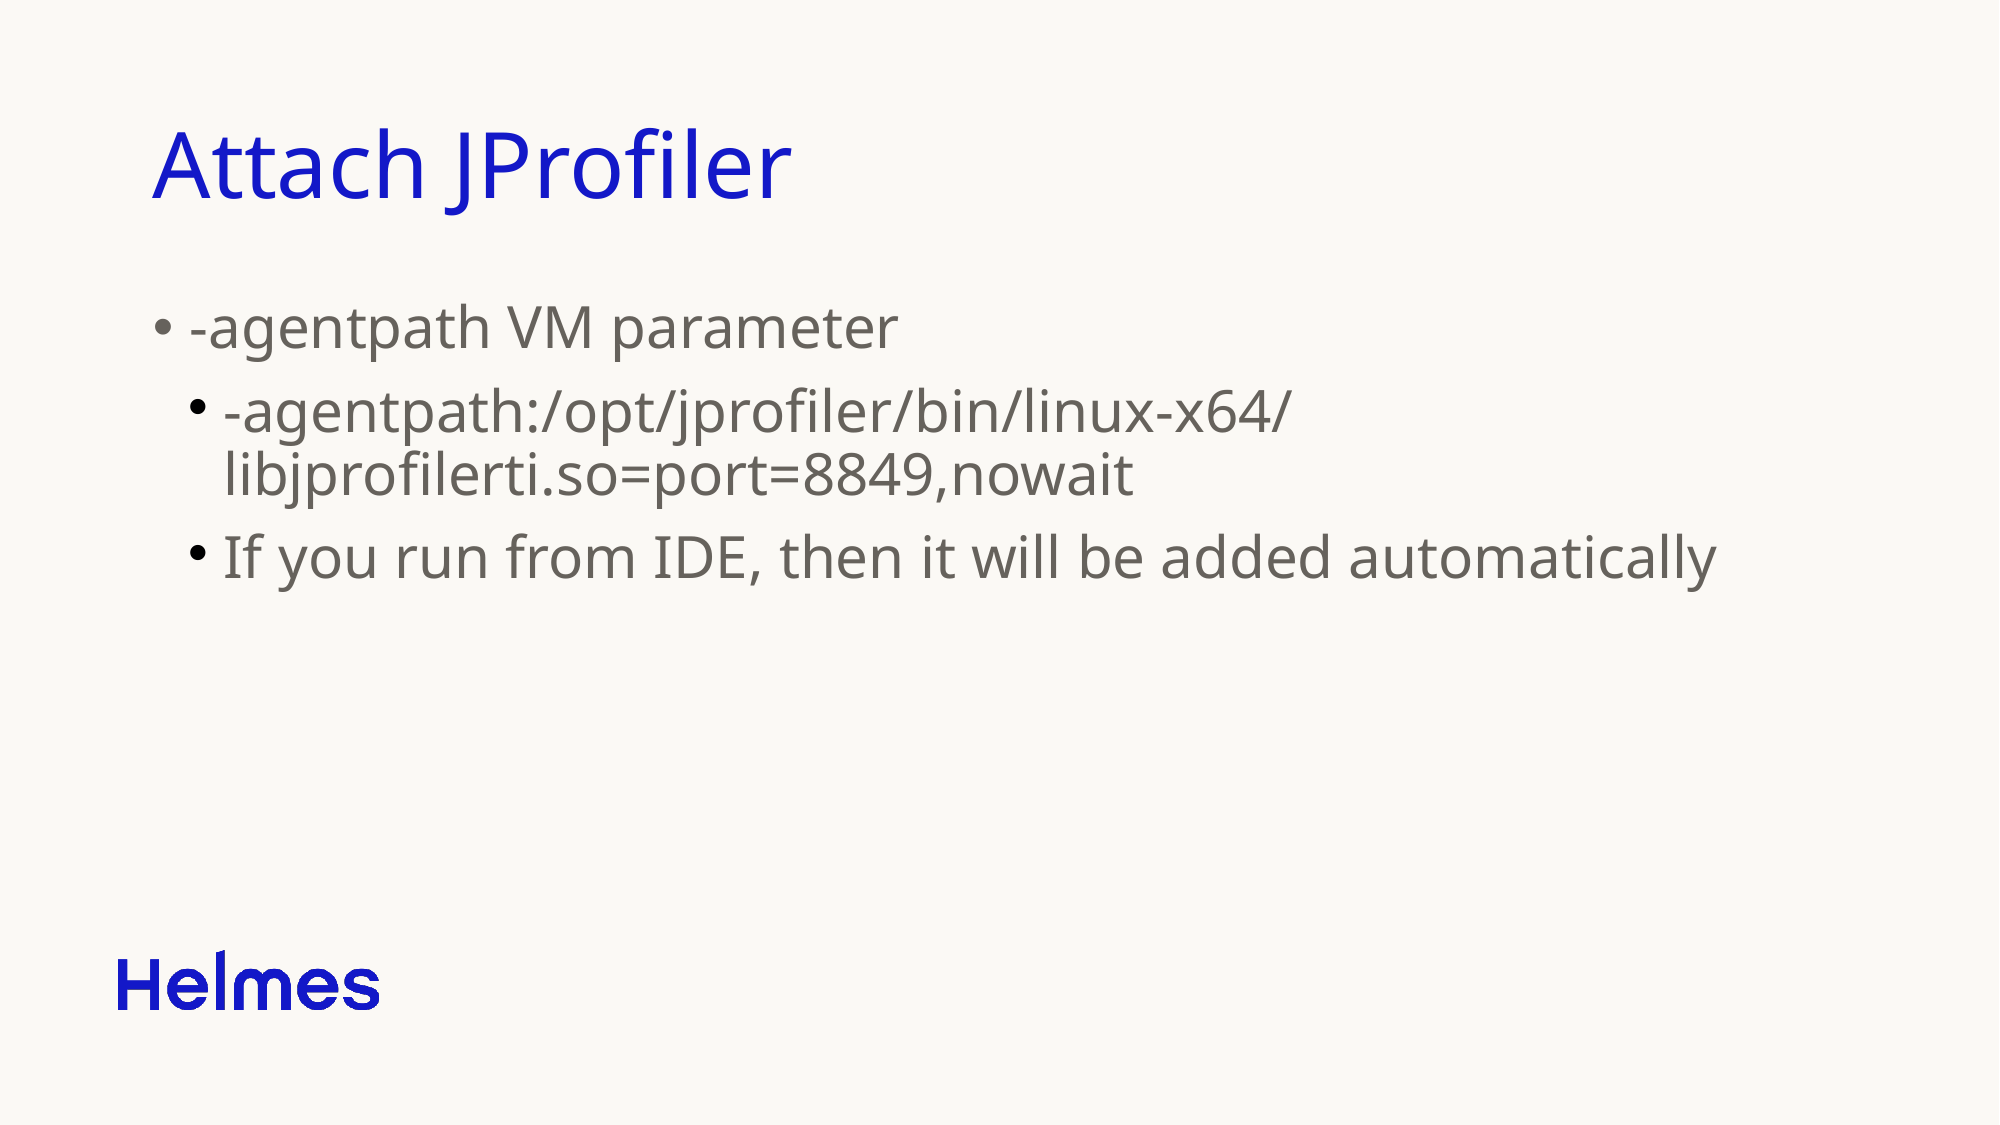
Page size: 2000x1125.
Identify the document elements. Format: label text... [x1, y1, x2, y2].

text_box Attach JProfiler [137, 59, 1862, 277]
text_box -agentpath VM parameter -agentpath:/opt/jprofiler/bin/linux-x64/libjprofilerti.so=port=8849,nowait If you run from IDE, then it will be added automatically [137, 291, 1800, 615]
picture [118, 950, 379, 1010]
